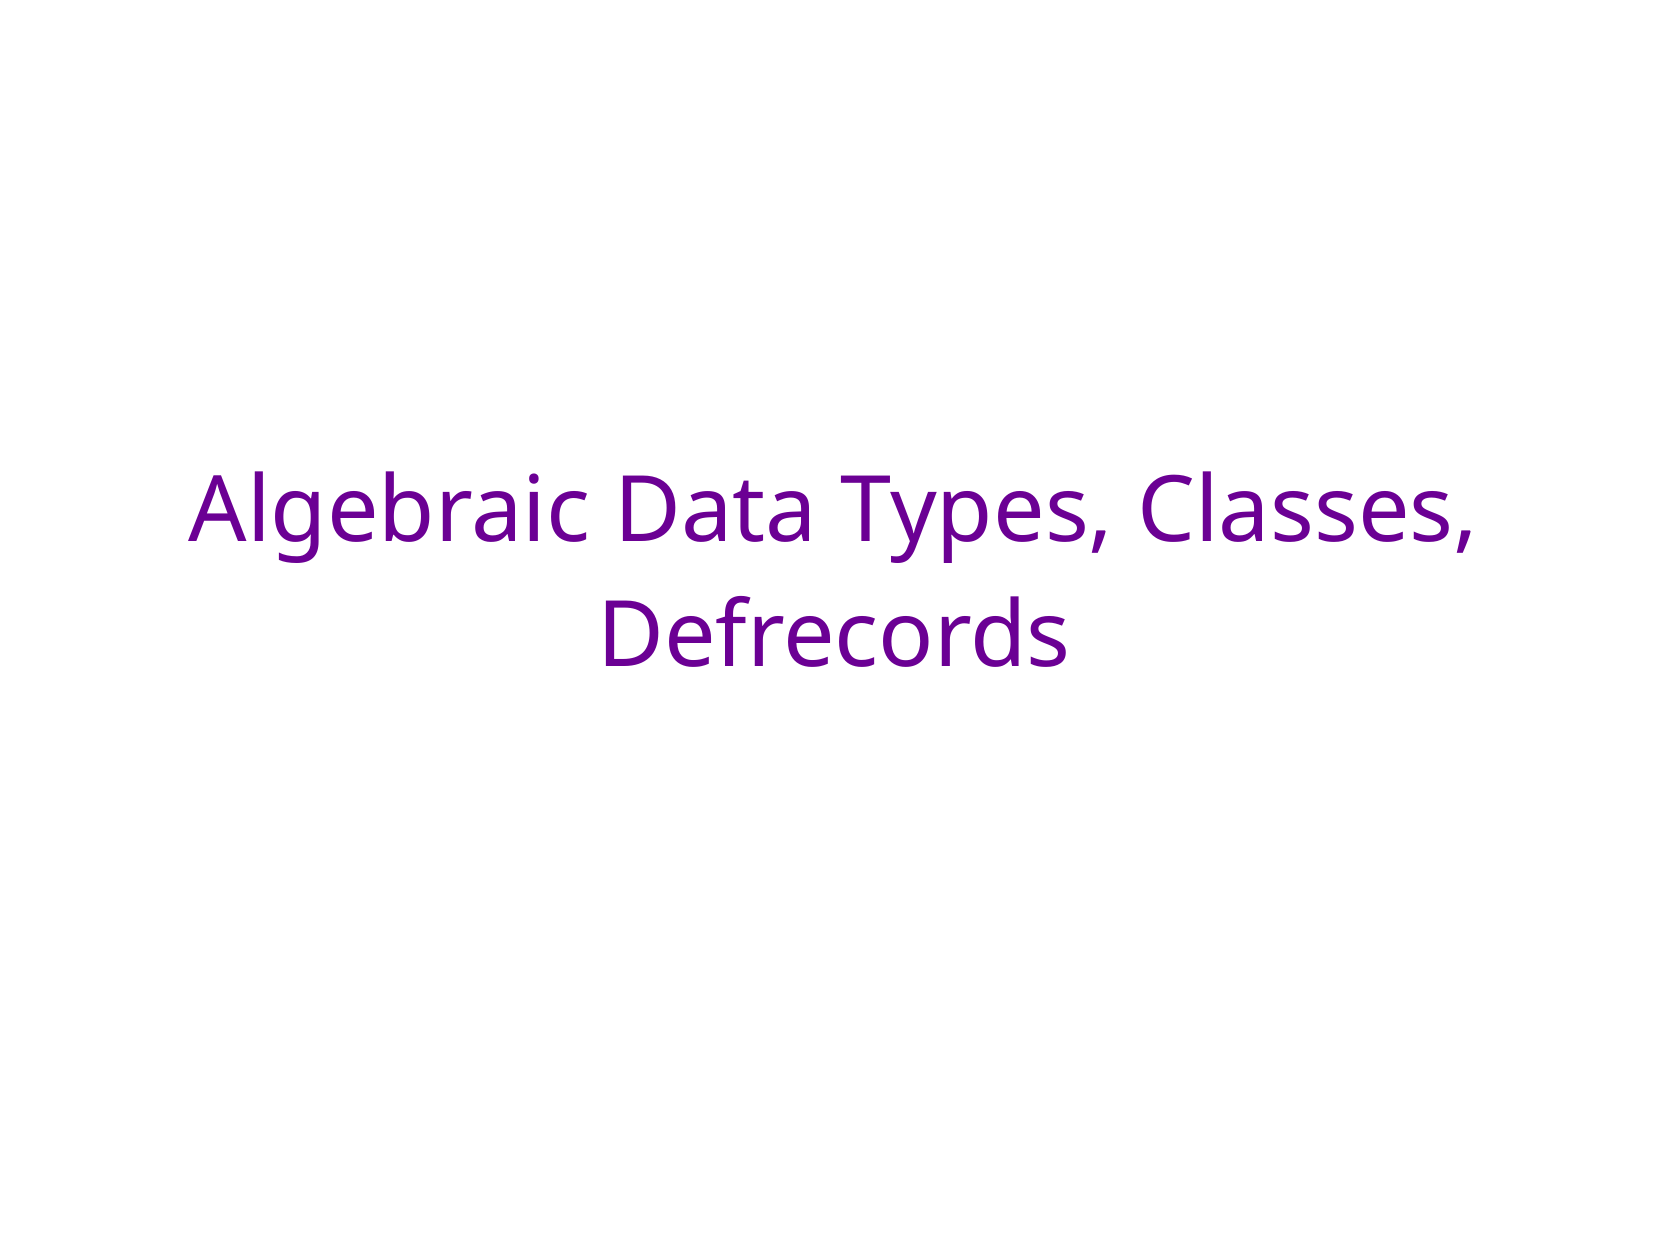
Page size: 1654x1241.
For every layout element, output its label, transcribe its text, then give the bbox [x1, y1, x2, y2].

title Algebraic Data Types, Classes, Defrecords [90, 456, 1579, 682]
